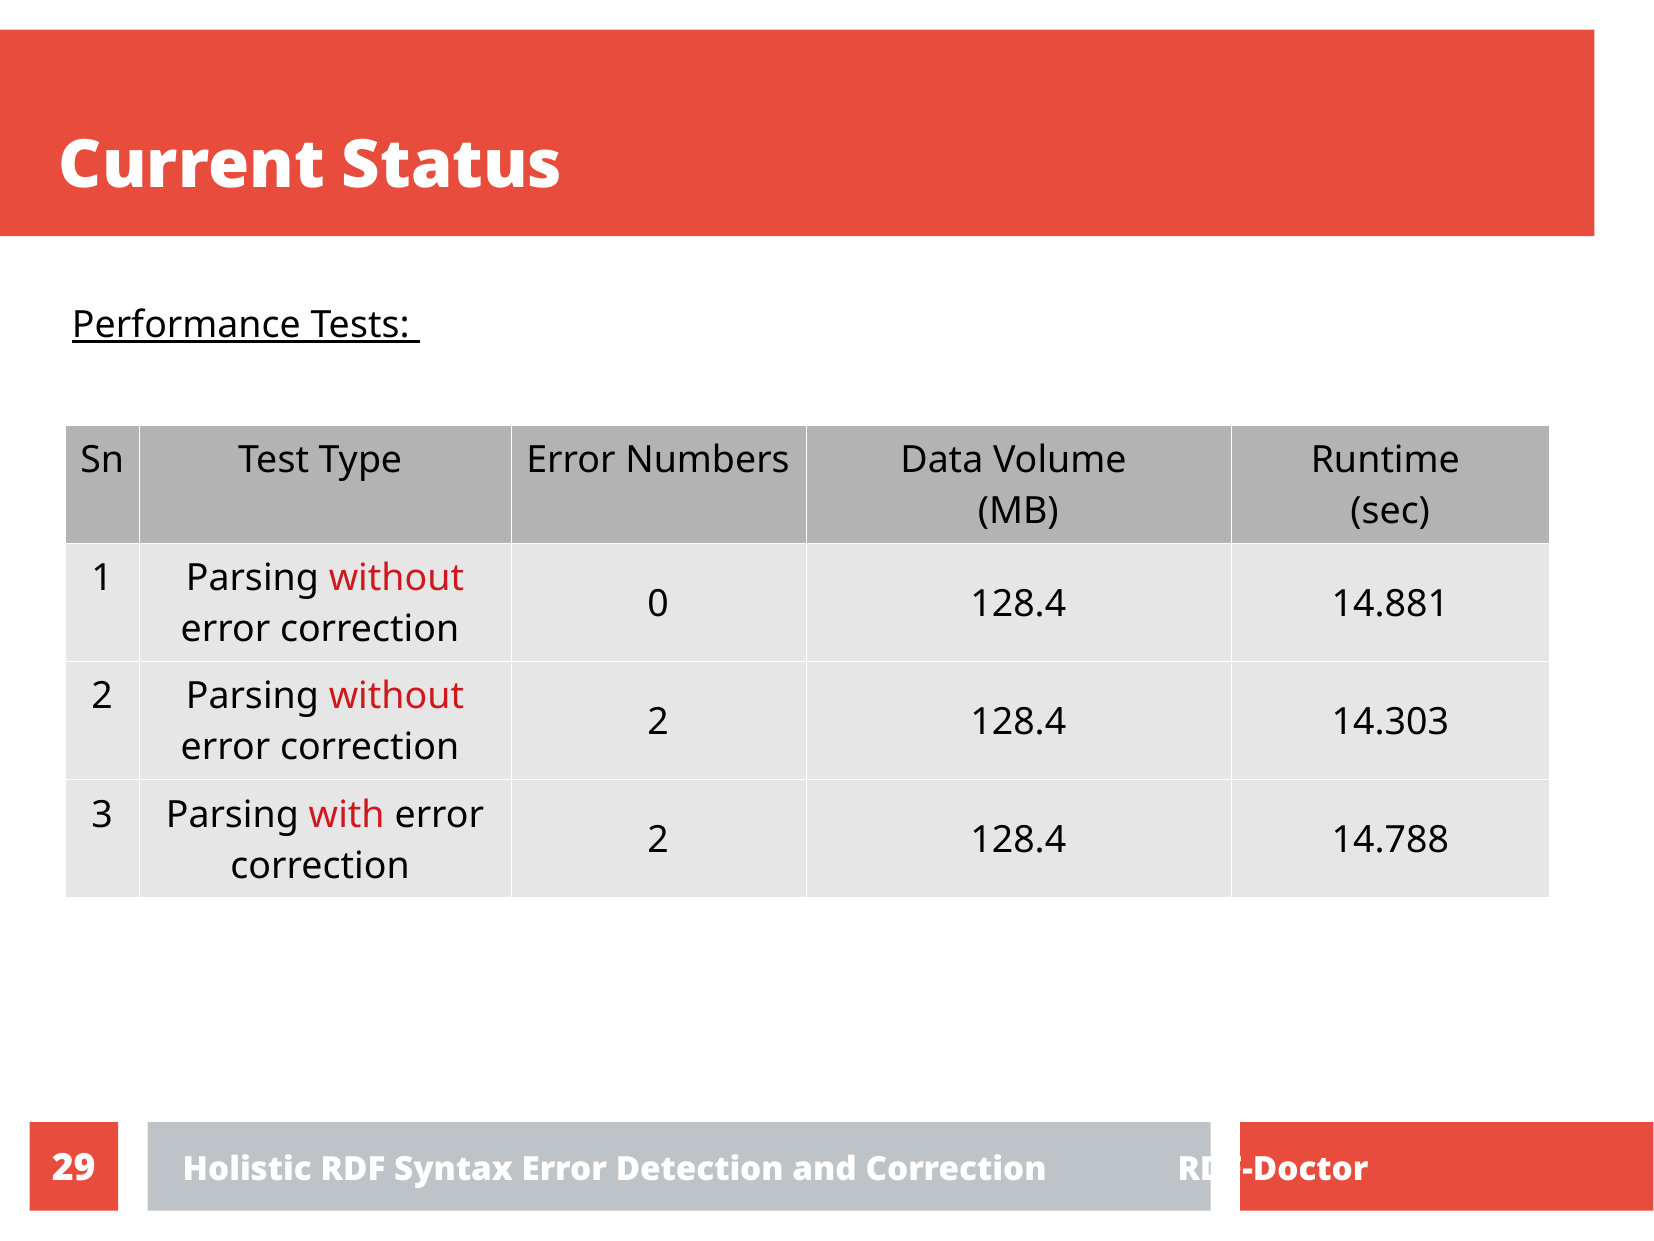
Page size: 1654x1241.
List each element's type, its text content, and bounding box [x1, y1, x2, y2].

table_cell 2 [66, 662, 139, 779]
table_header Test Type [140, 426, 511, 543]
table_cell Parsing without error correction [140, 544, 511, 661]
table_cell 14.881 [1232, 544, 1549, 661]
table_cell Parsing without error correction [140, 662, 511, 779]
table_cell 14.303 [1232, 662, 1549, 779]
table_cell 128.4 [807, 662, 1231, 779]
table_cell 2 [512, 662, 806, 779]
table_cell 128.4 [807, 544, 1231, 661]
text_box Performance Tests: [57, 289, 845, 400]
title Current Status [59, 59, 1595, 207]
table_cell 14.788 [1232, 780, 1549, 897]
text_box Holistic RDF Syntax Error Detection and Correction RDF-Doctor [182, 1137, 1638, 1191]
table_cell 0 [512, 544, 806, 661]
table_cell 2 [512, 780, 806, 897]
table_header Error Numbers [512, 426, 806, 543]
table_cell 3 [66, 780, 139, 897]
table_cell 128.4 [807, 780, 1231, 897]
table_cell Parsing with error correction [140, 780, 511, 897]
table_header Data Volume (MB) [807, 426, 1231, 543]
table_cell 1 [66, 544, 139, 661]
table_header Runtime (sec) [1232, 426, 1549, 543]
table_header Sn [66, 426, 139, 543]
